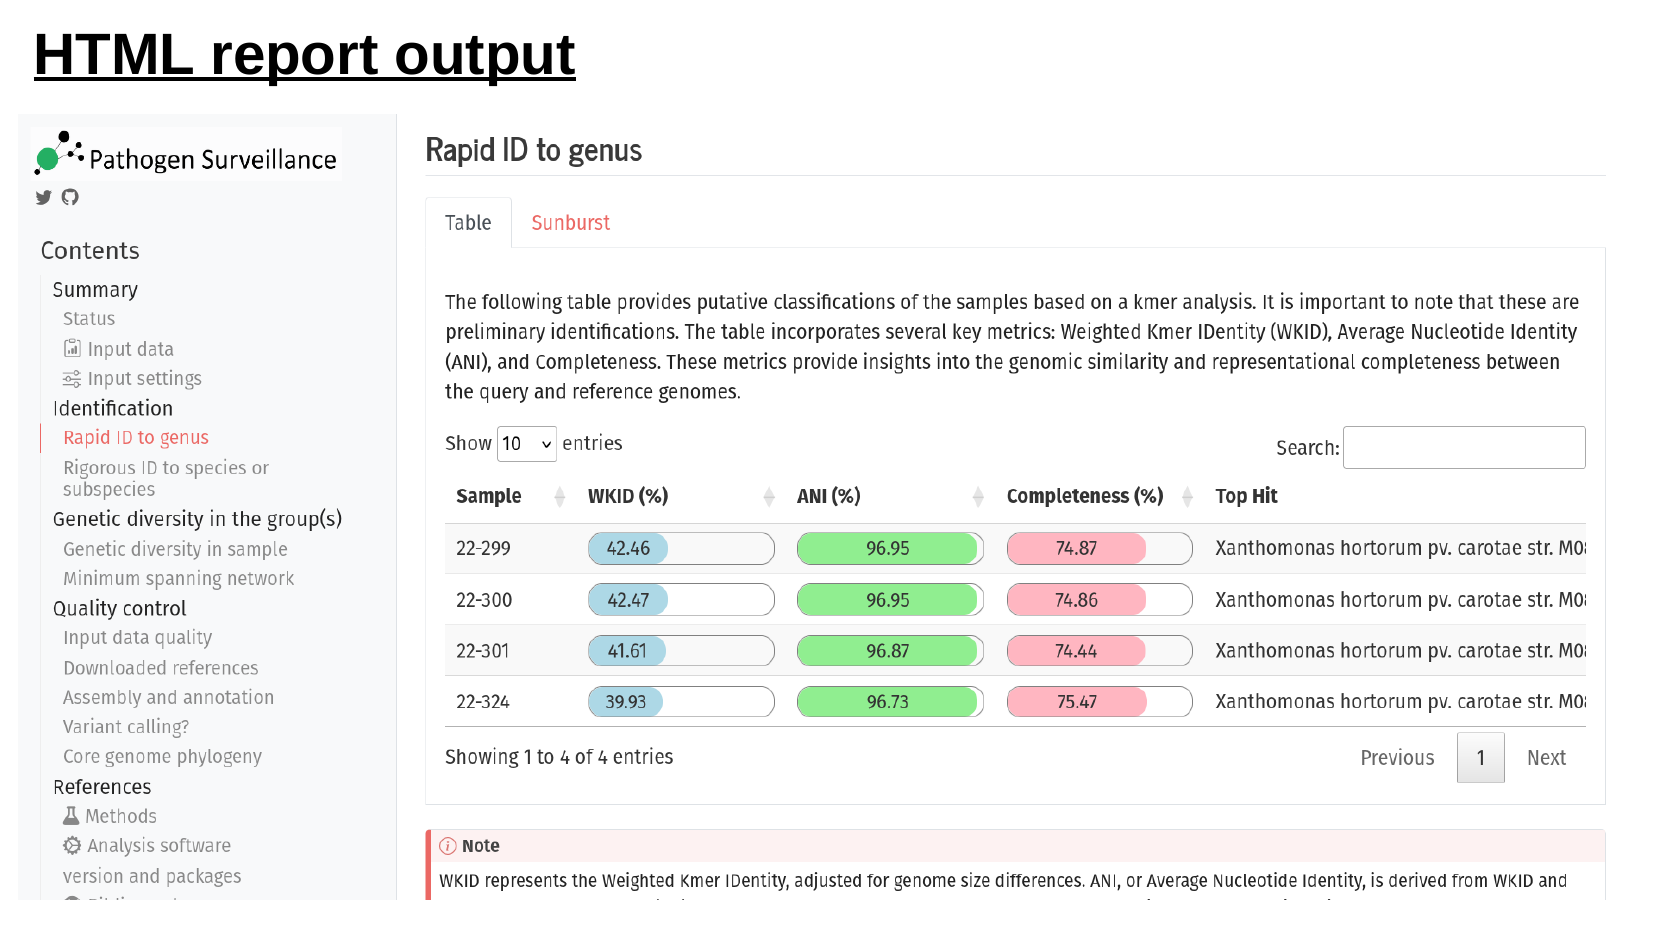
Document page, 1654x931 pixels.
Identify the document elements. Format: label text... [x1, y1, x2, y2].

text_box HTML report output [18, 14, 1613, 114]
picture [18, 114, 1616, 901]
